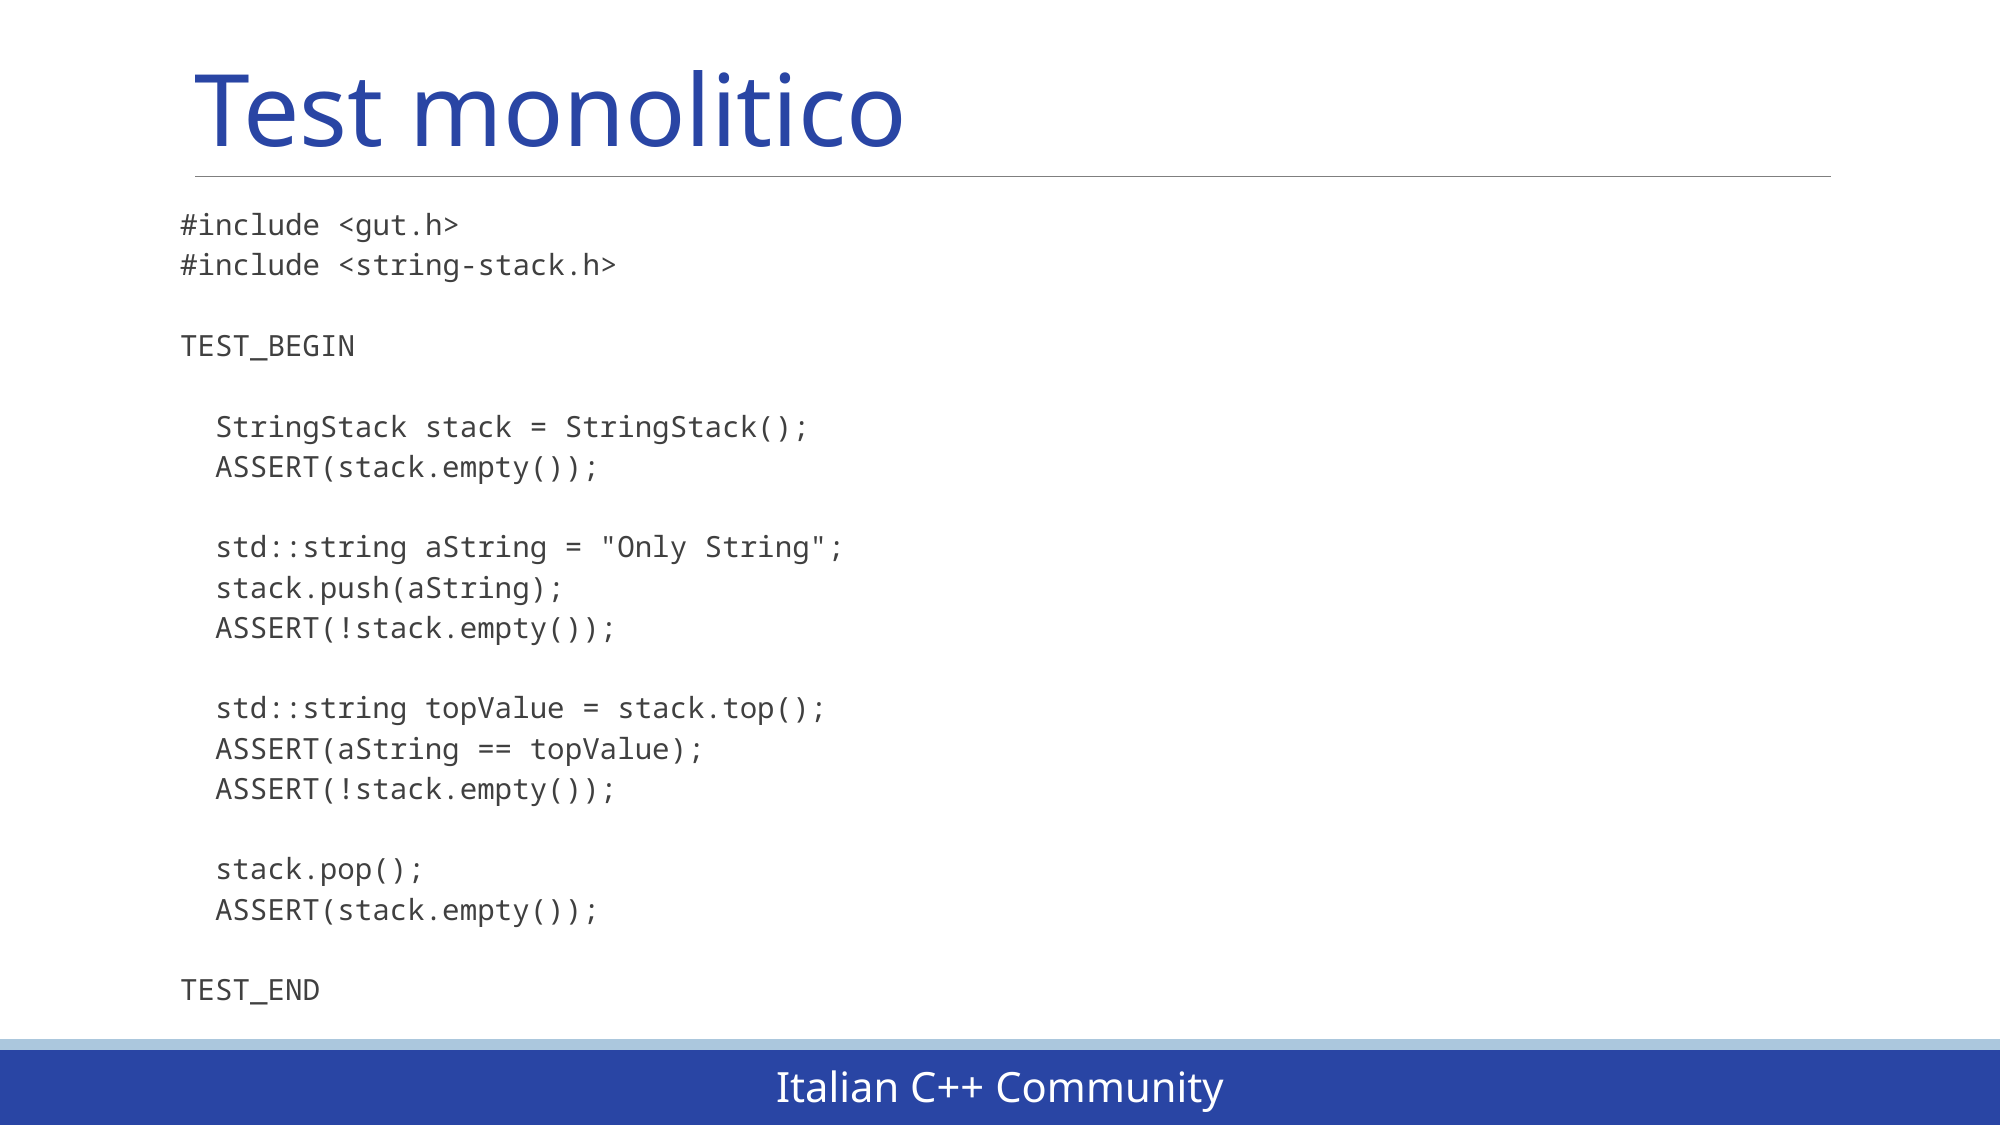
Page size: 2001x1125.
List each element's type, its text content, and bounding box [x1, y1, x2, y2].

title Test monolitico [179, 2, 1830, 175]
list #include <gut.h> #include <string-stack.h> TEST_BEGIN StringStack stack = StringStack(); ASSERT(stack.empty()); std::string aString = "Only String"; stack.push(aString); ASSERT(!stack.empty()); std::string topValue = stack.top(); ASSERT(aString == topValue); ASSERT(!stack.empty()); stack.pop(); ASSERT(stack.empty()); TEST_END [179, 202, 1830, 1011]
